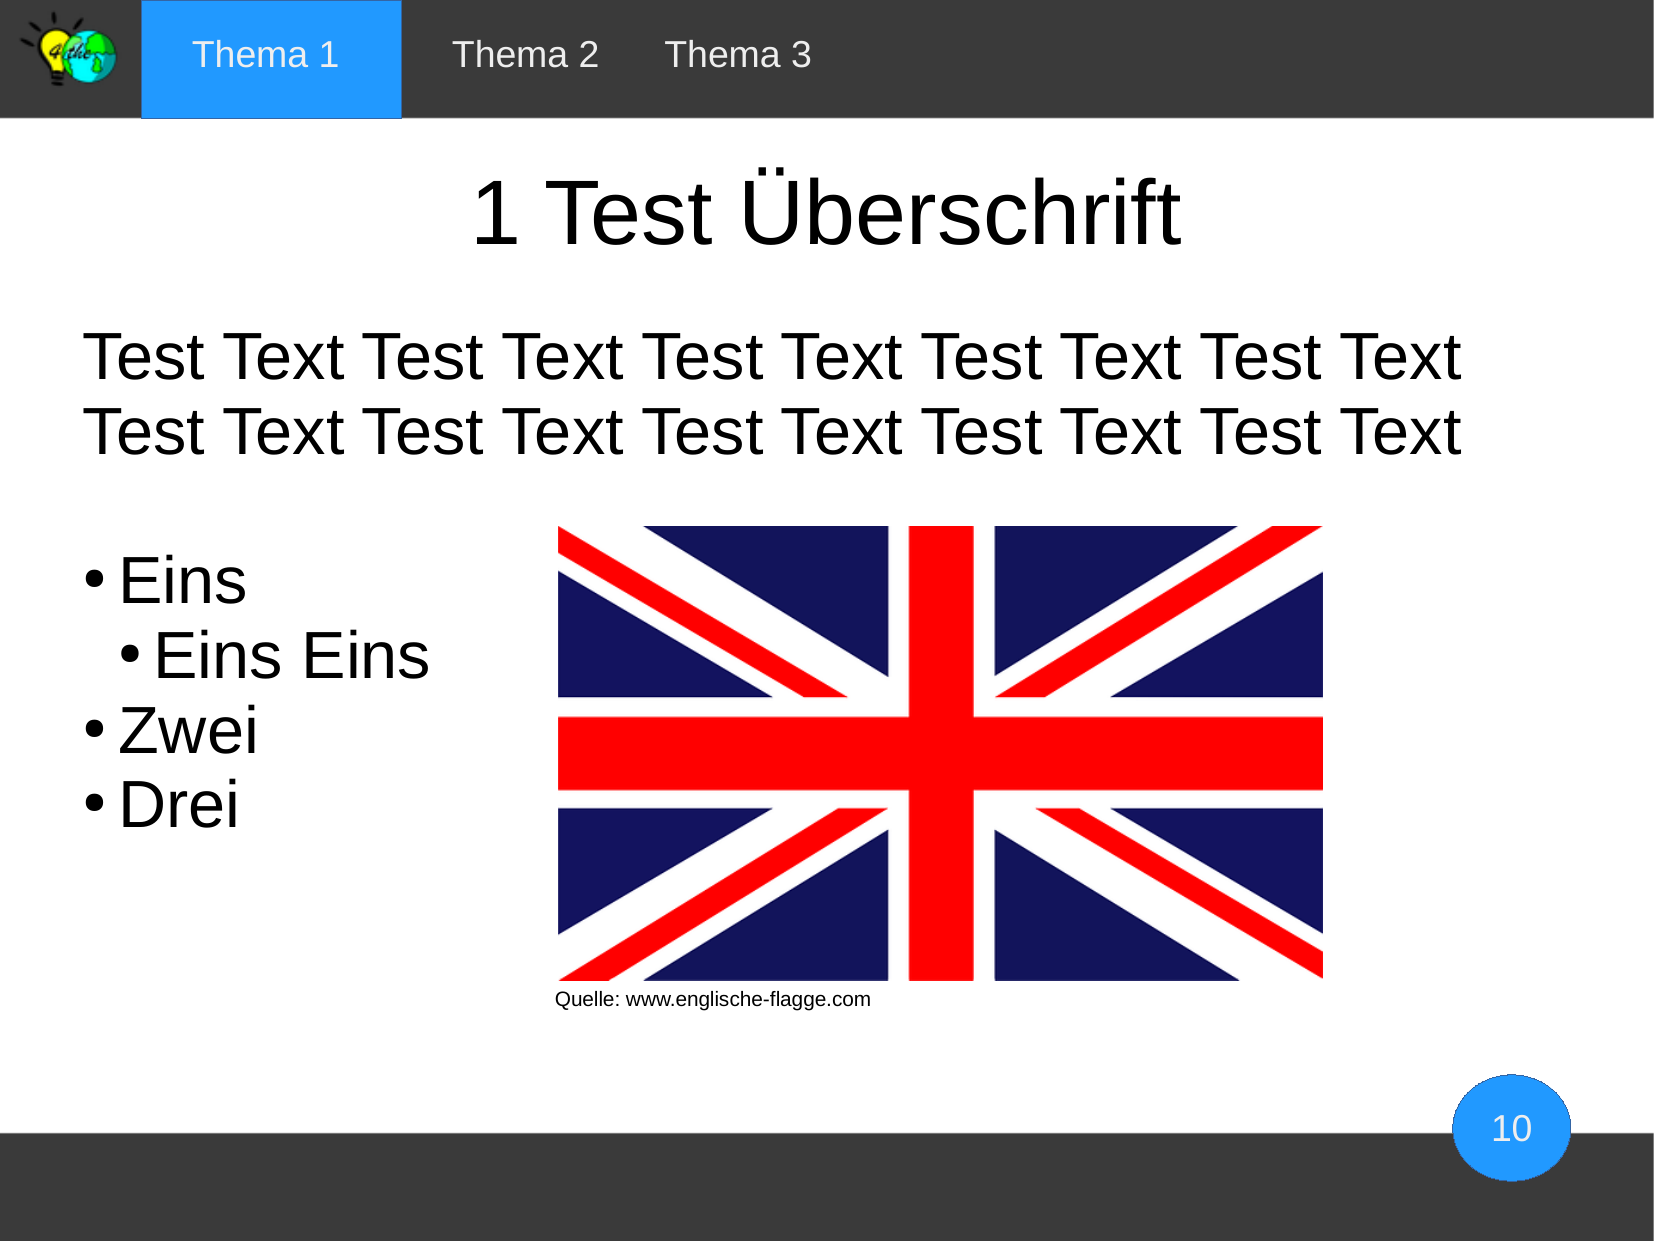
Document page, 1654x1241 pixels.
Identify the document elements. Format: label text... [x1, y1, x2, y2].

text_box Thema 3 [649, 25, 828, 83]
subtitle Test Text Test Text Test Text Test Text Test Text Test Text Test Text Test Text Test Text Test Text Eins Eins Eins Zwei Drei [82, 318, 1571, 1099]
text_box Quelle: www.englische-flagge.com [540, 980, 887, 1019]
picture [0, 0, 1654, 1241]
text_box Thema 1 [177, 25, 355, 83]
title 1 Test Überschrift [82, 129, 1571, 296]
text_box Thema 2 [437, 25, 615, 83]
text_box [141, 0, 402, 119]
text_box <Foliennummer> [1452, 1099, 1571, 1182]
